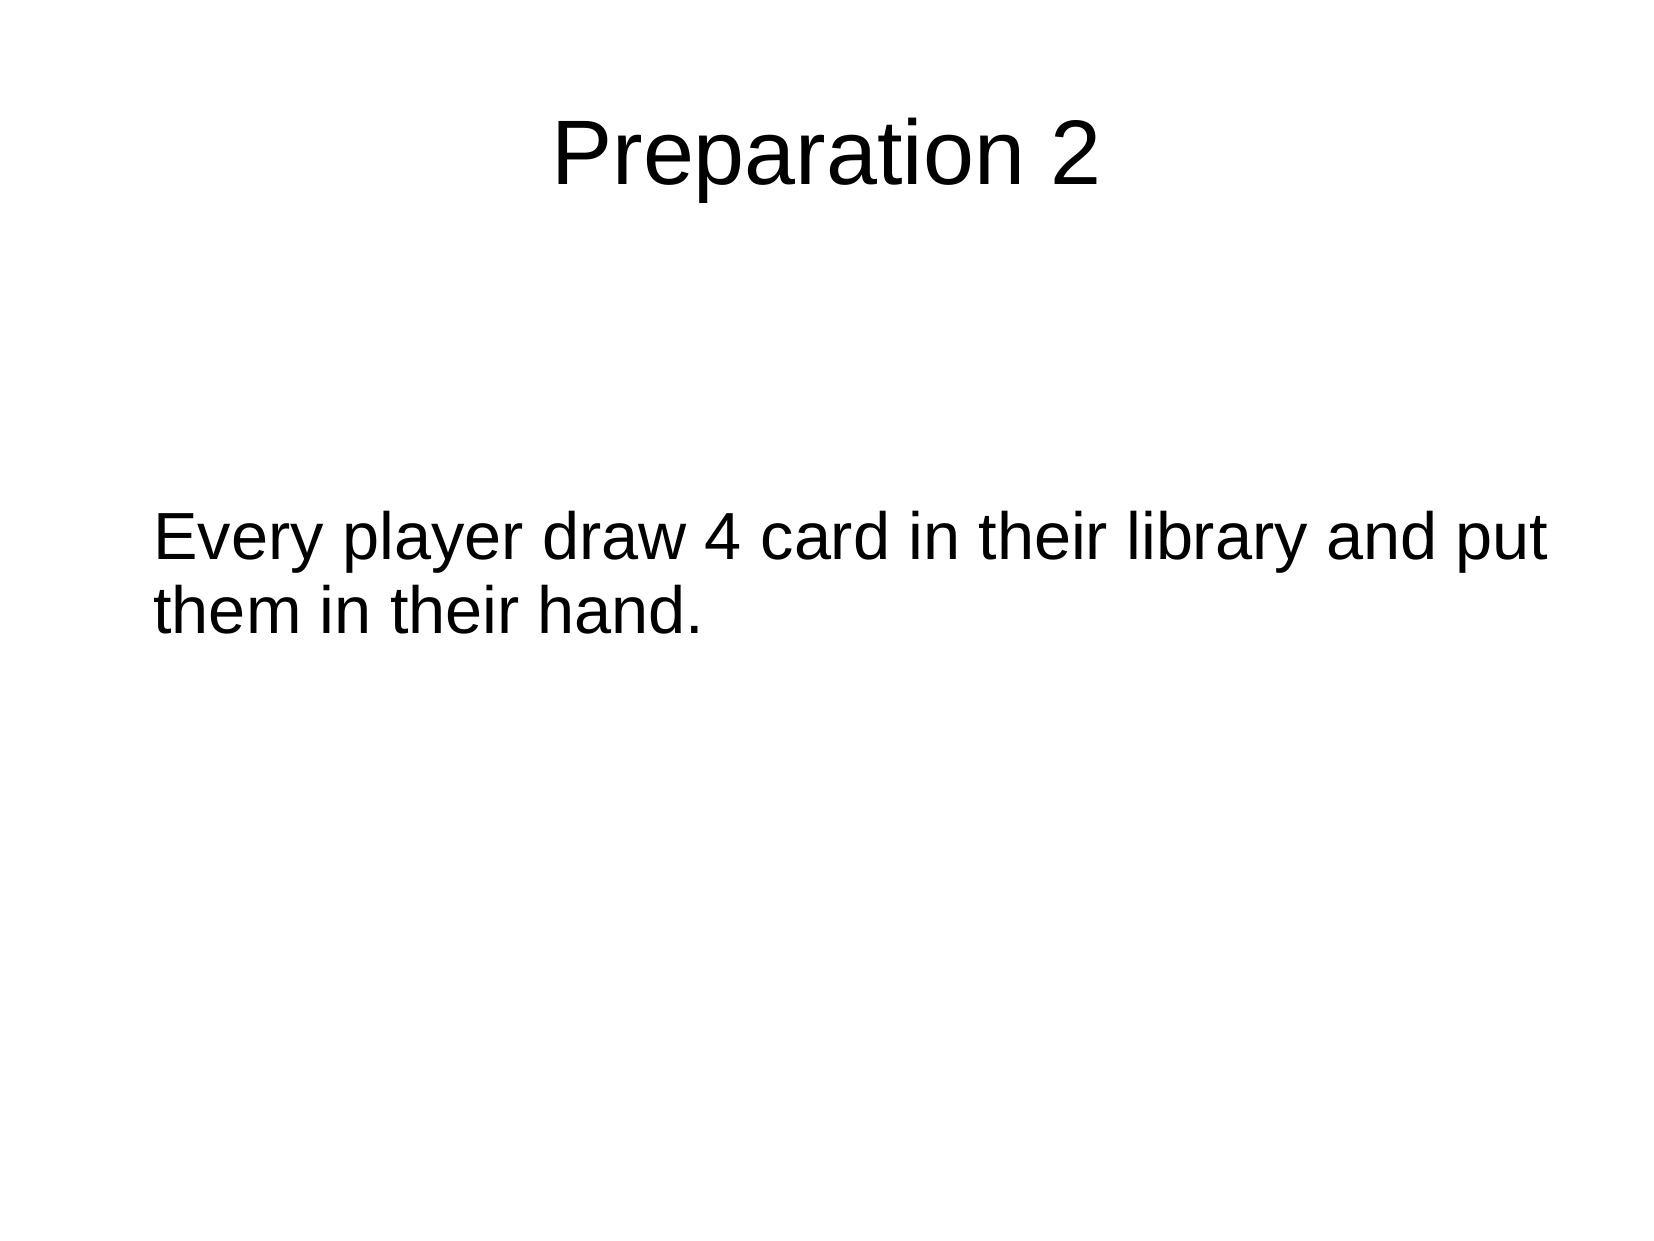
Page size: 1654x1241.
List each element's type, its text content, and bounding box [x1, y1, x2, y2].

list Every player draw 4 card in their library and put them in their hand. [82, 290, 1571, 1109]
title Preparation 2 [82, 49, 1571, 257]
